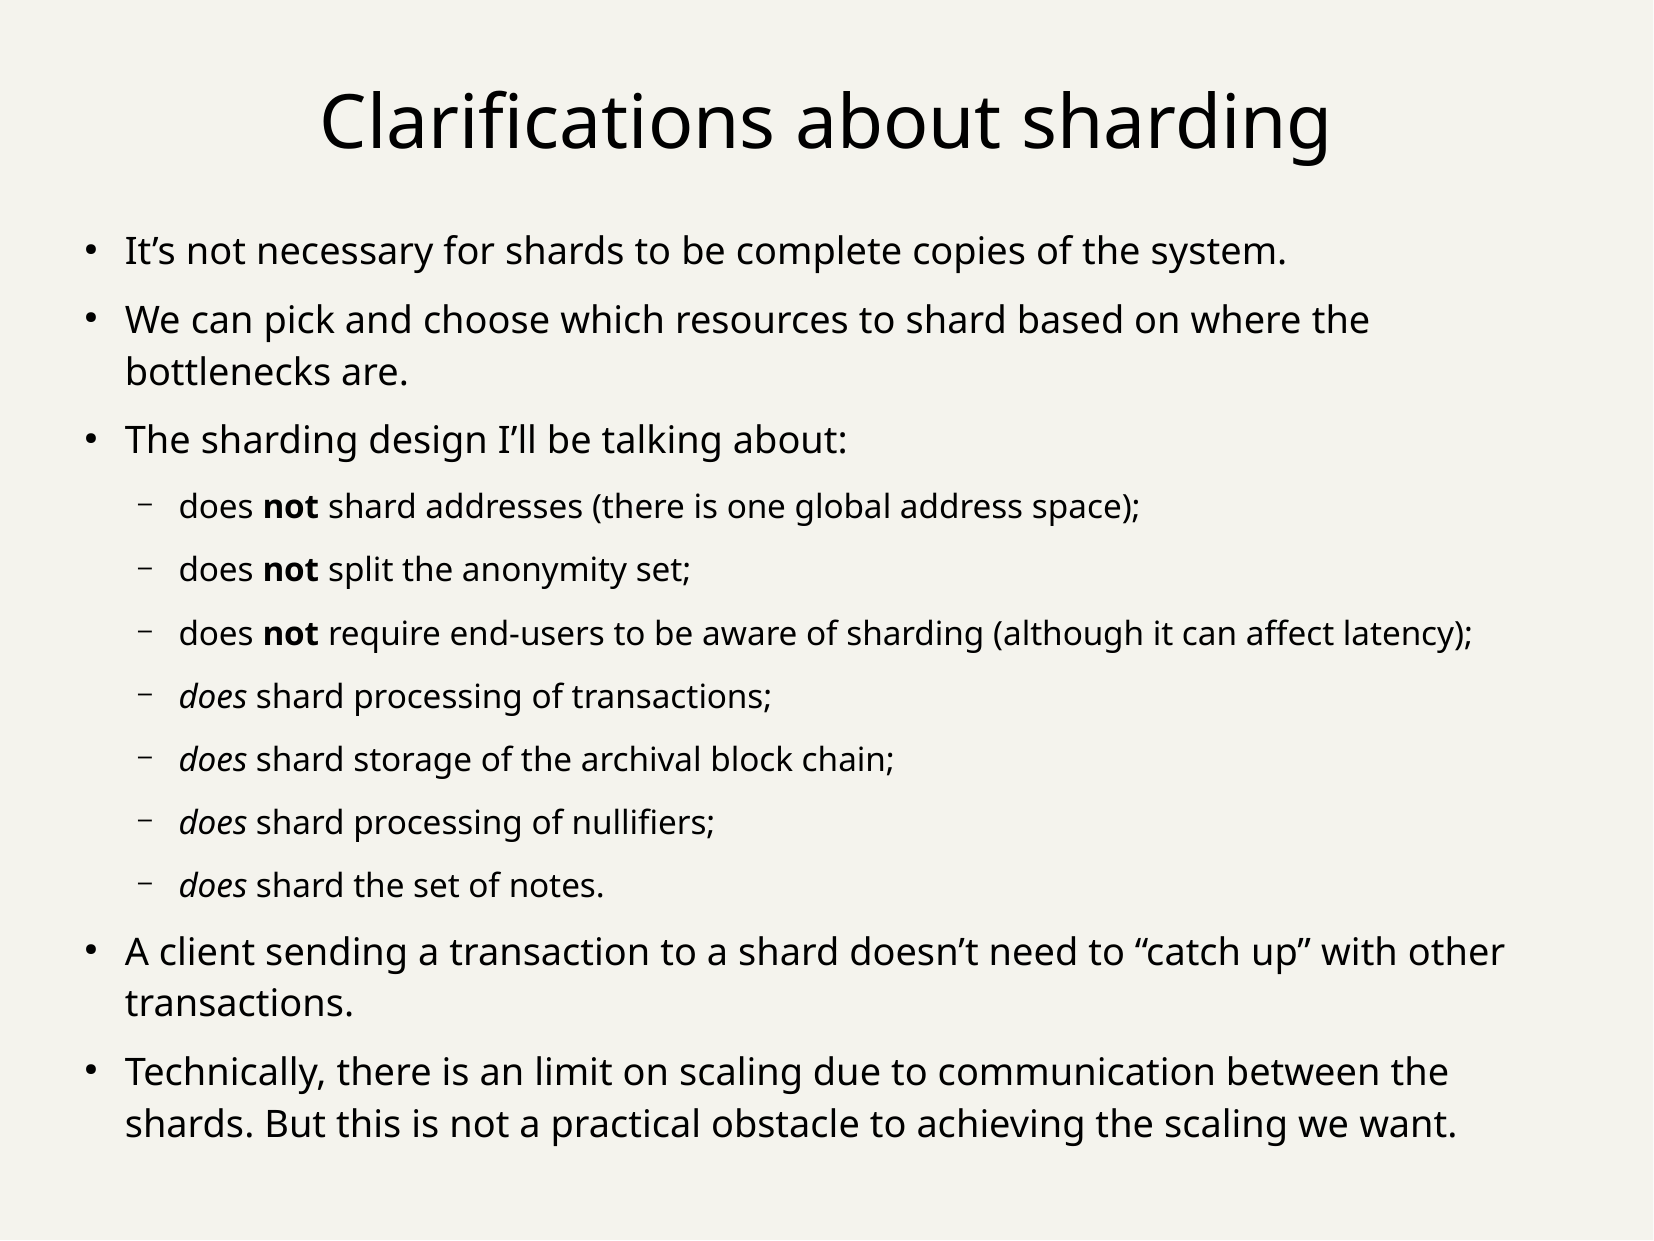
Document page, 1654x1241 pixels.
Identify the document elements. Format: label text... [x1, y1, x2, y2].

title Clarifications about sharding [82, 49, 1571, 189]
list It’s not necessary for shards to be complete copies of the system. We can pick and choose which resources to shard based on where the bottlenecks are. The sharding design I’ll be talking about: does not shard addresses (there is one global address space); does not split the anonymity set; does not require end-users to be aware of sharding (although it can affect latency); does shard processing of transactions; does shard storage of the archival block chain; does shard processing of nullifiers; does shard the set of notes. A client sending a transaction to a shard doesn’t need to “catch up” with other transactions. Technically, there is an limit on scaling due to communication between the shards. But this is not a practical obstacle to achieving the scaling we want. [70, 224, 1571, 1158]
